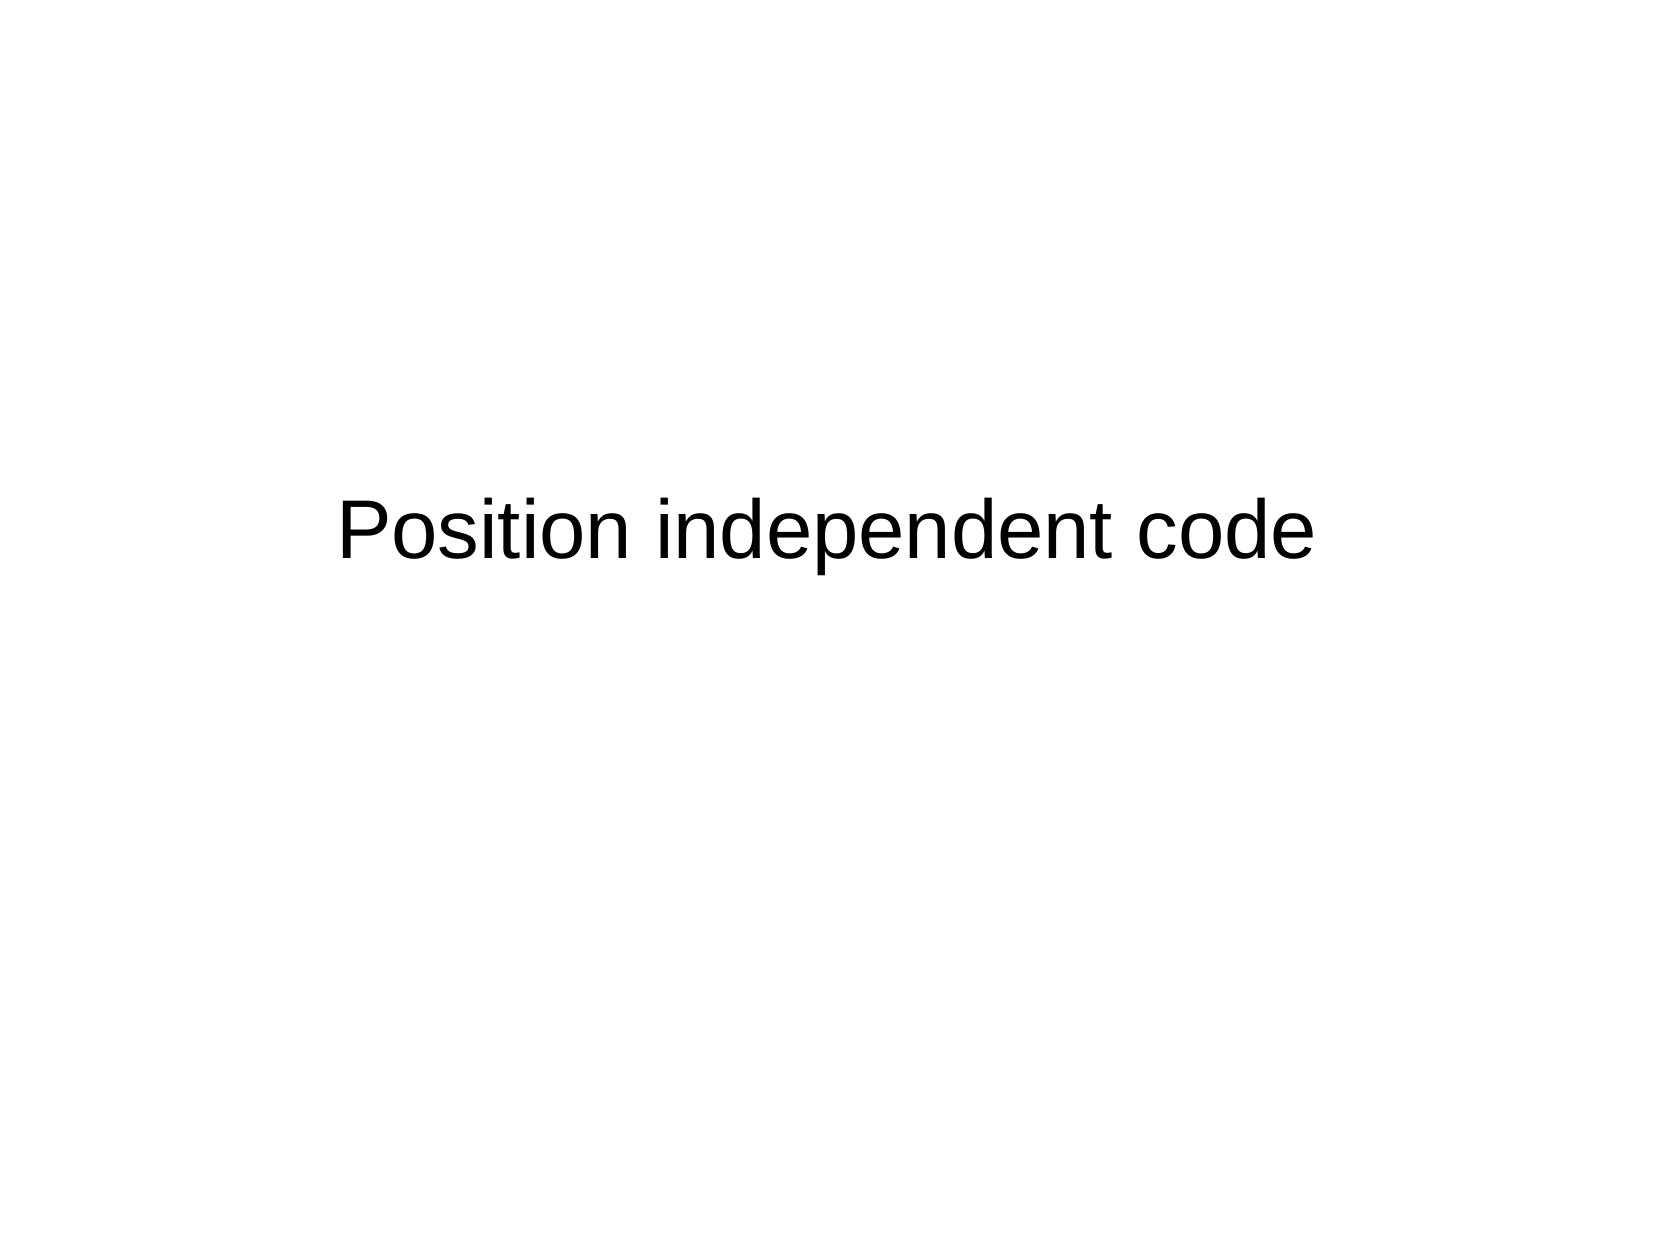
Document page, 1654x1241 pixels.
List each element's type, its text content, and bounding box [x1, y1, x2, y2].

subtitle Position independent code [82, 49, 1571, 1010]
